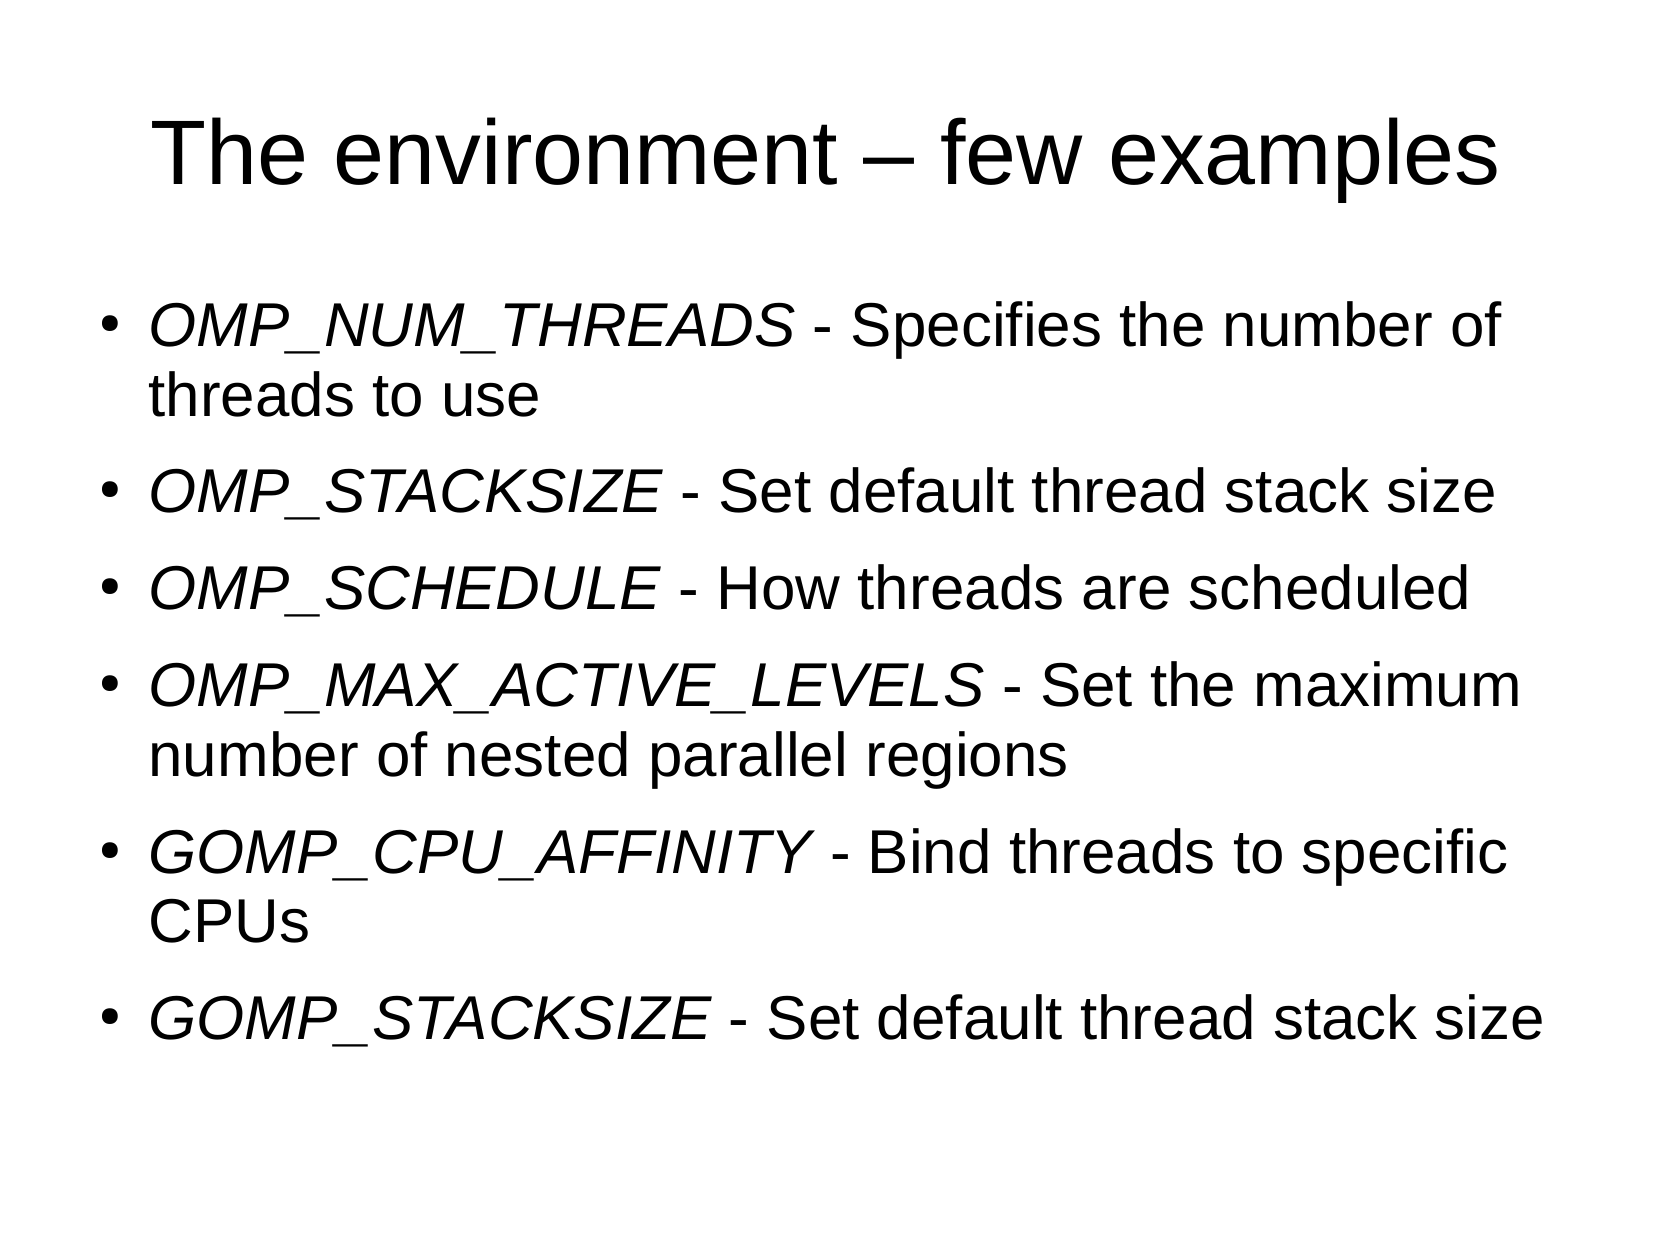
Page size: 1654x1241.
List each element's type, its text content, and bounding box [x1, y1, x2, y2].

list OMP_NUM_THREADS - Specifies the number of threads to use OMP_STACKSIZE - Set default thread stack size OMP_SCHEDULE - How threads are scheduled OMP_MAX_ACTIVE_LEVELS - Set the maximum number of nested parallel regions GOMP_CPU_AFFINITY - Bind threads to specific CPUs GOMP_STACKSIZE - Set default thread stack size [82, 290, 1571, 1109]
title The environment – few examples [82, 49, 1571, 257]
